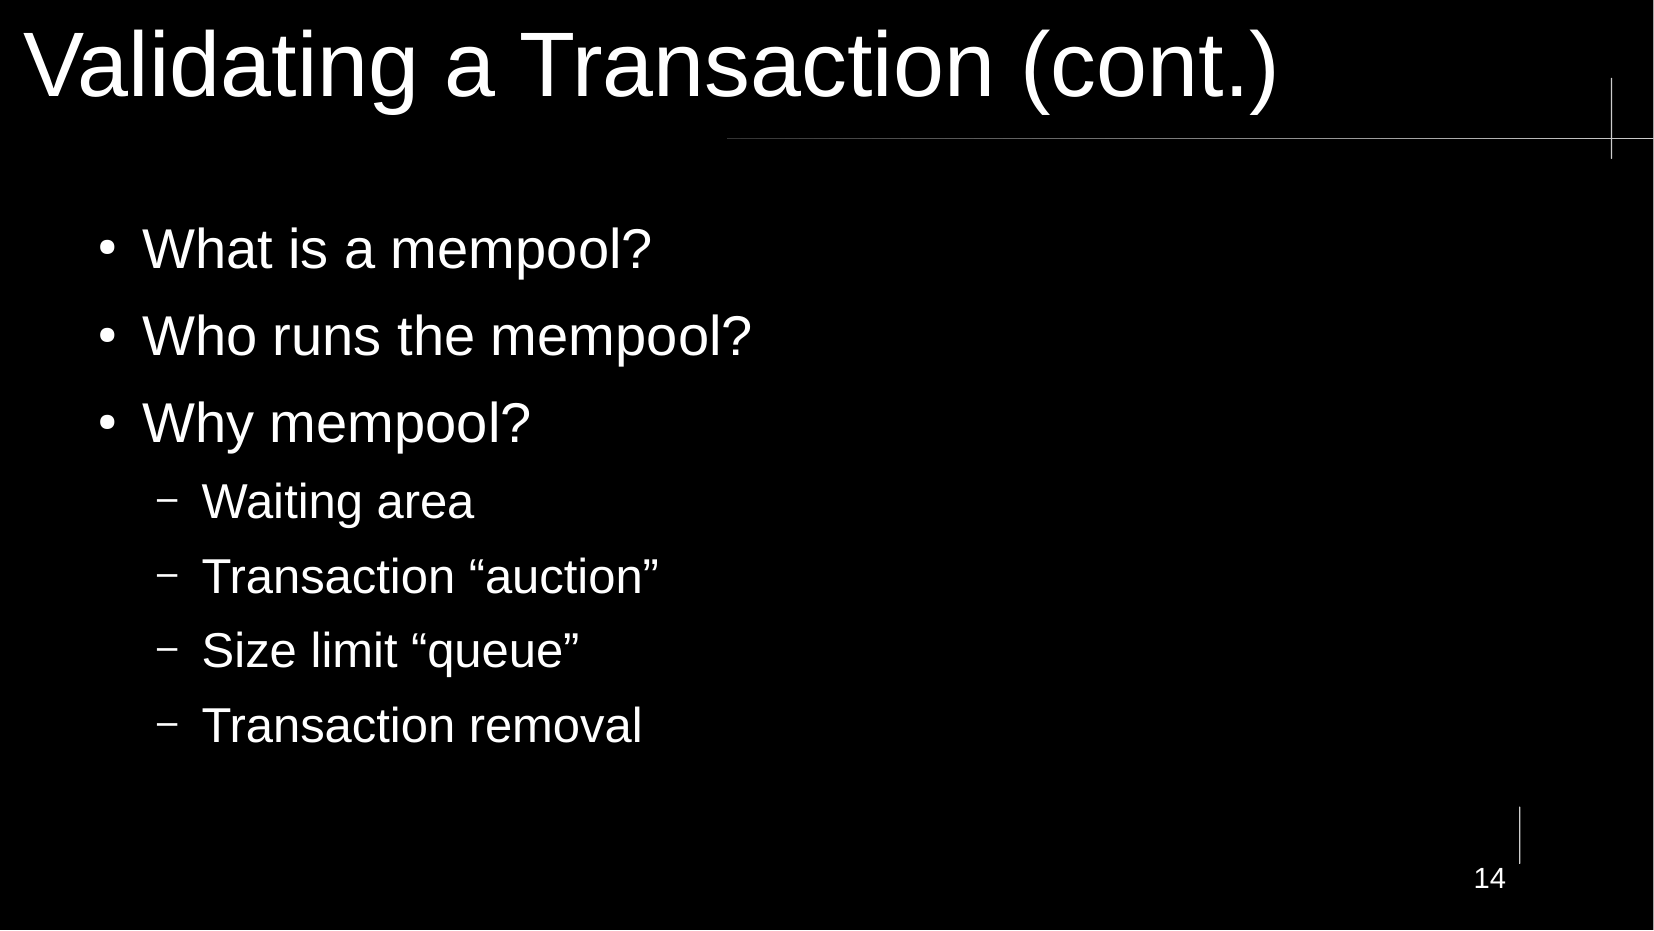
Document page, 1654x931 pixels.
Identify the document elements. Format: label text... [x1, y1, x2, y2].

list What is a mempool? Who runs the mempool? Why mempool? Waiting area Transaction “auction” Size limit “queue” Transaction removal [82, 217, 1571, 758]
title Validating a Transaction (cont.) [23, 11, 1589, 119]
